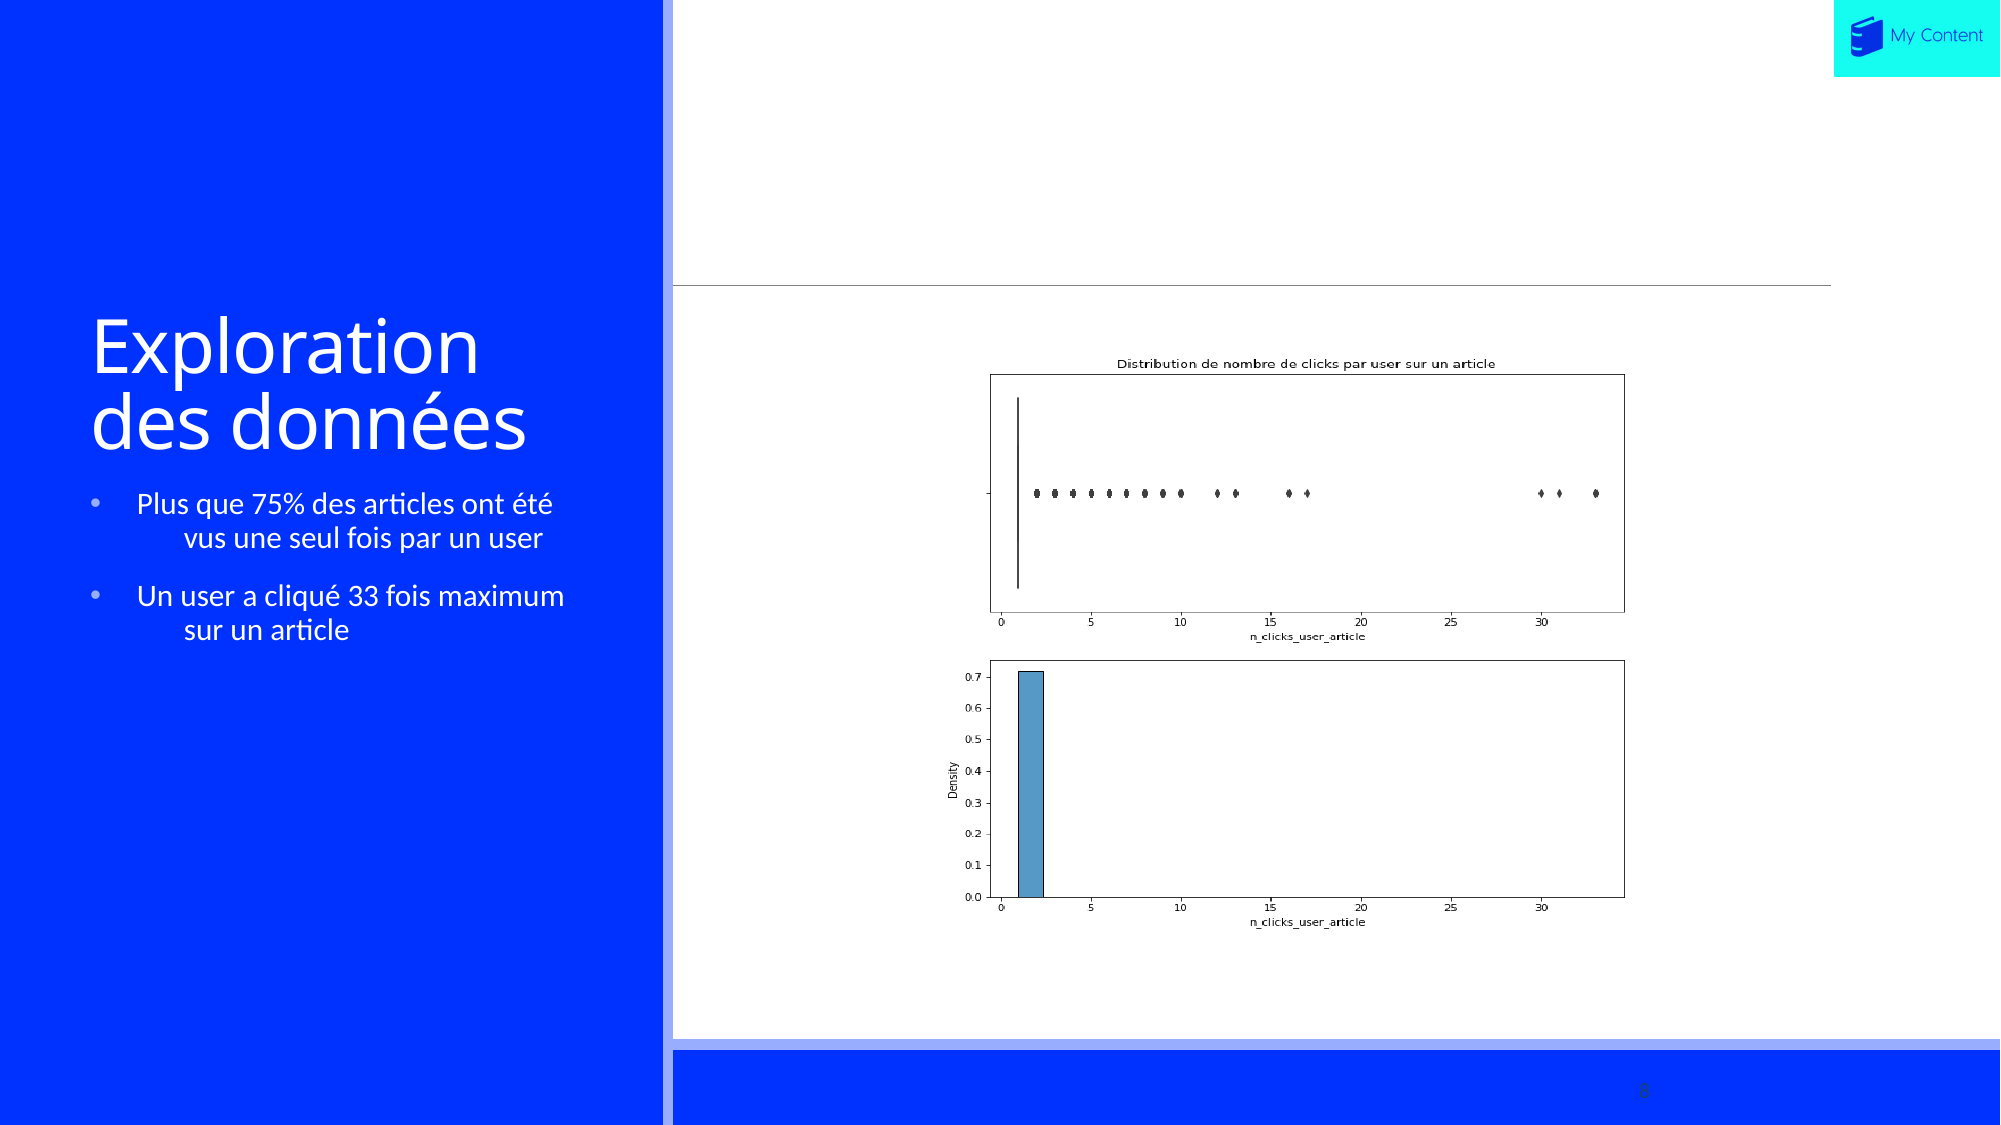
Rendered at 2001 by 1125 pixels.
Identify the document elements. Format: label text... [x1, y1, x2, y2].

text_box [1624, 1059, 1840, 1120]
title Exploration des données [75, 97, 601, 473]
picture [888, 291, 1706, 983]
picture [1834, 0, 2000, 77]
list Plus que 75% des articles ont été vus une seul fois par un user Un user a cliqué 33 fois maximum sur un article [75, 479, 601, 1035]
